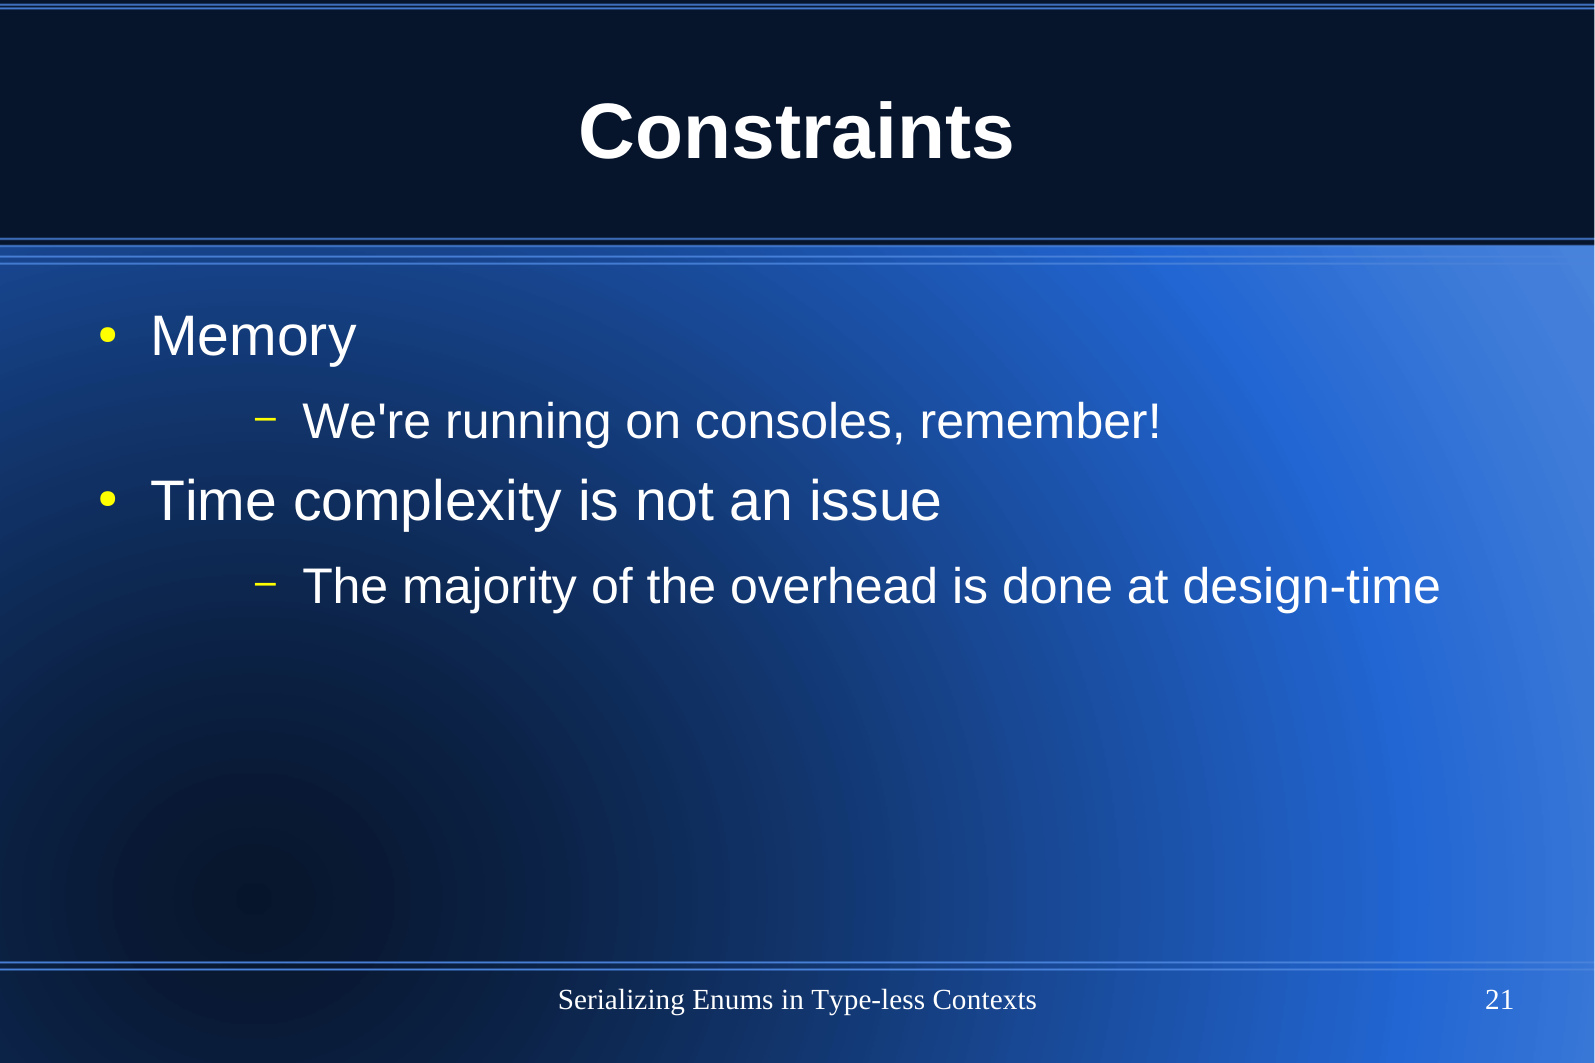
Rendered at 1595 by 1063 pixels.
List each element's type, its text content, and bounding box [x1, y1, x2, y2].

title Constraints [79, 42, 1515, 220]
list Memory We're running on consoles, remember! Time complexity is not an issue The majority of the overhead is done at design-time [79, 304, 1515, 921]
picture [0, 0, 1595, 1063]
